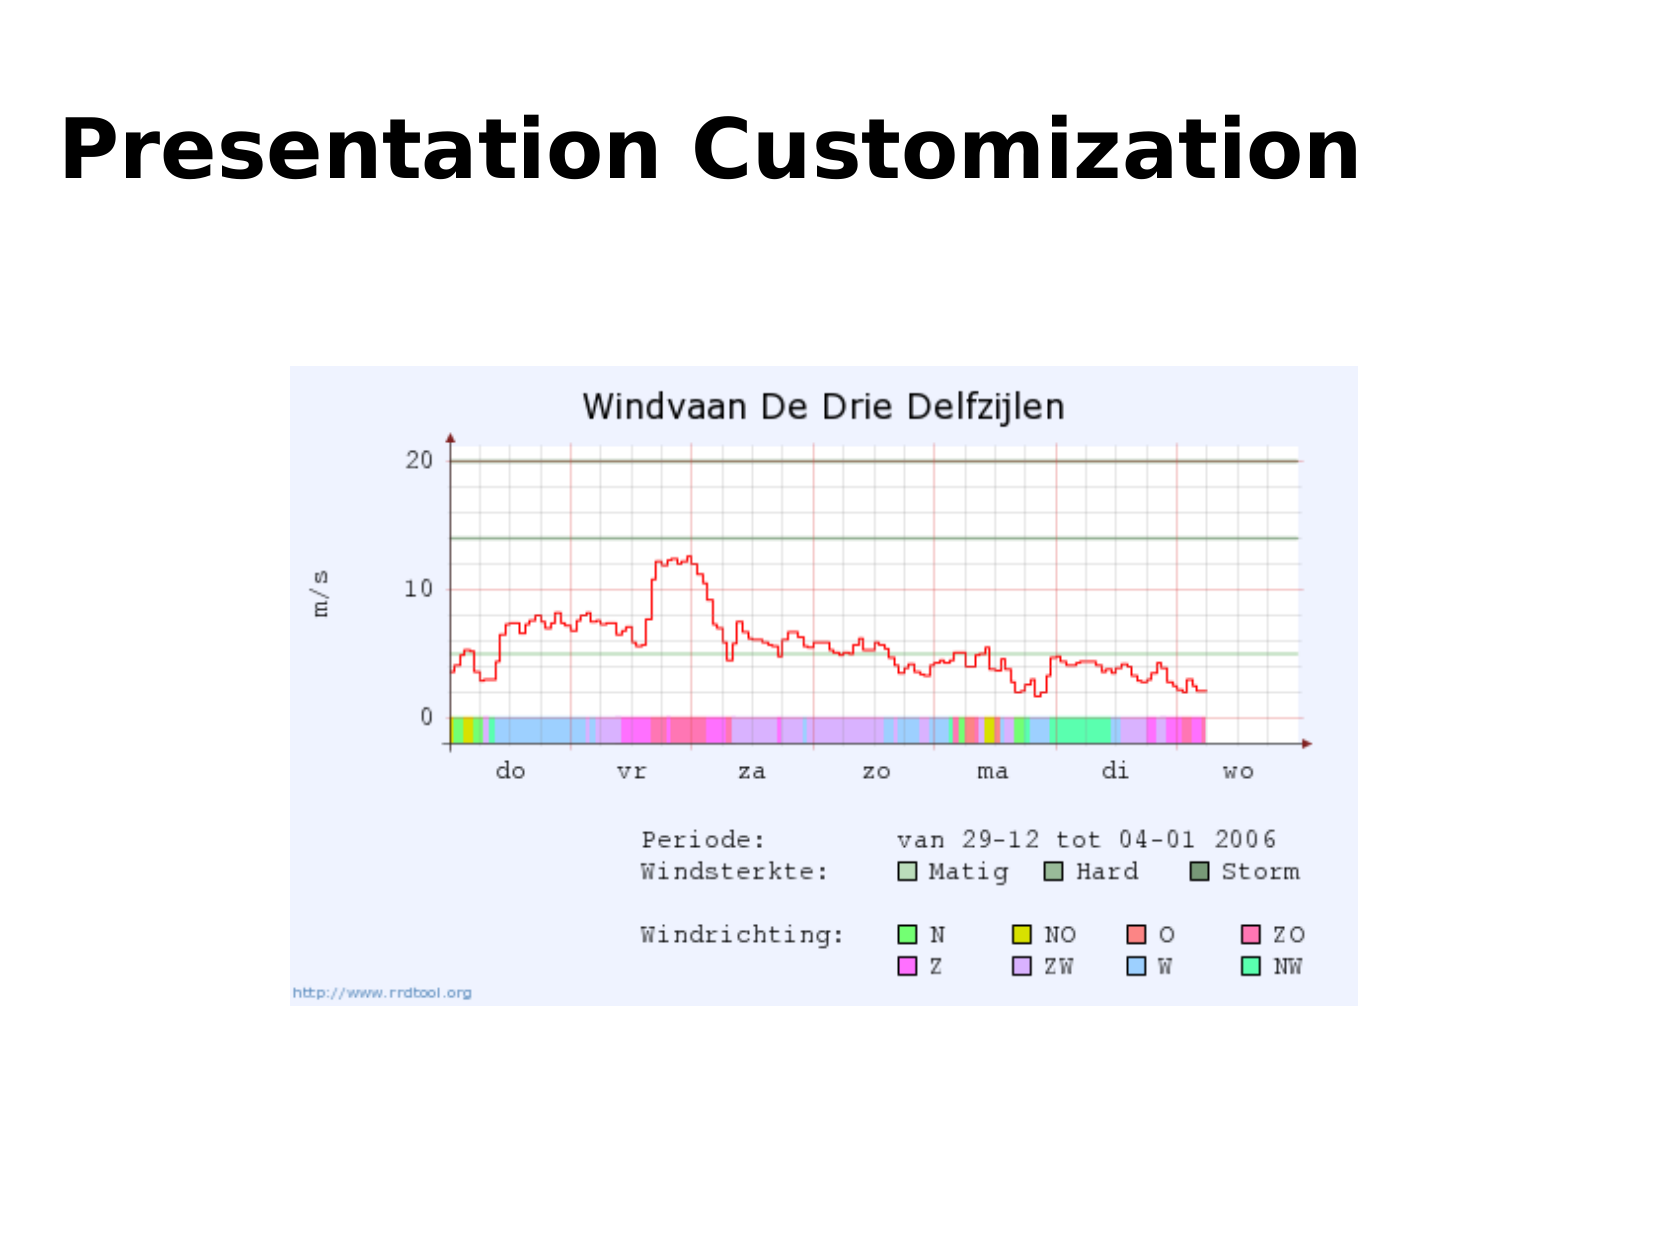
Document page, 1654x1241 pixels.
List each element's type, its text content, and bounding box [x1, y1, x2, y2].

picture [290, 366, 1358, 1006]
title Presentation Customization [59, 75, 1607, 225]
